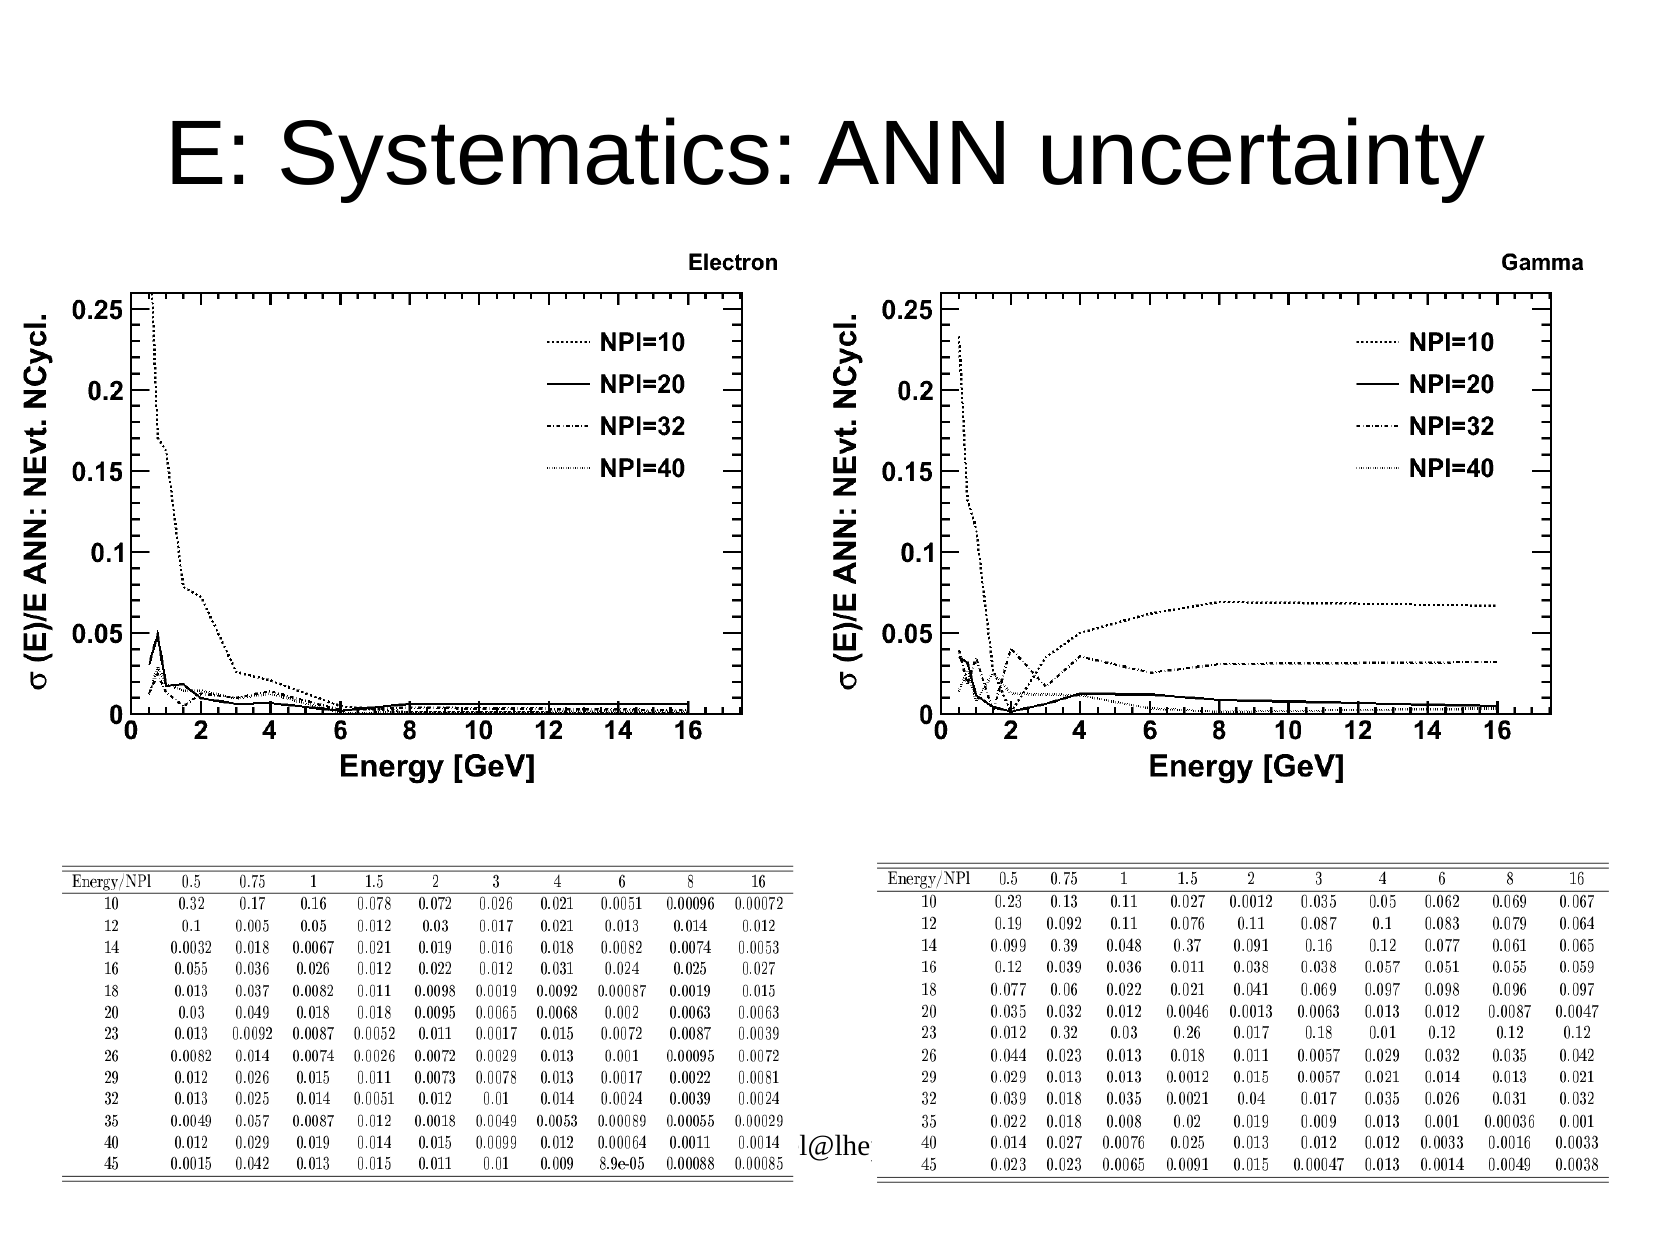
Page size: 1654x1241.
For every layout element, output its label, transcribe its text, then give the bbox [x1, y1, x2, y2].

picture [9, 236, 1632, 798]
picture [57, 856, 798, 1188]
title E: Systematics: ANN uncertainty [82, 49, 1571, 236]
picture [872, 856, 1613, 1188]
